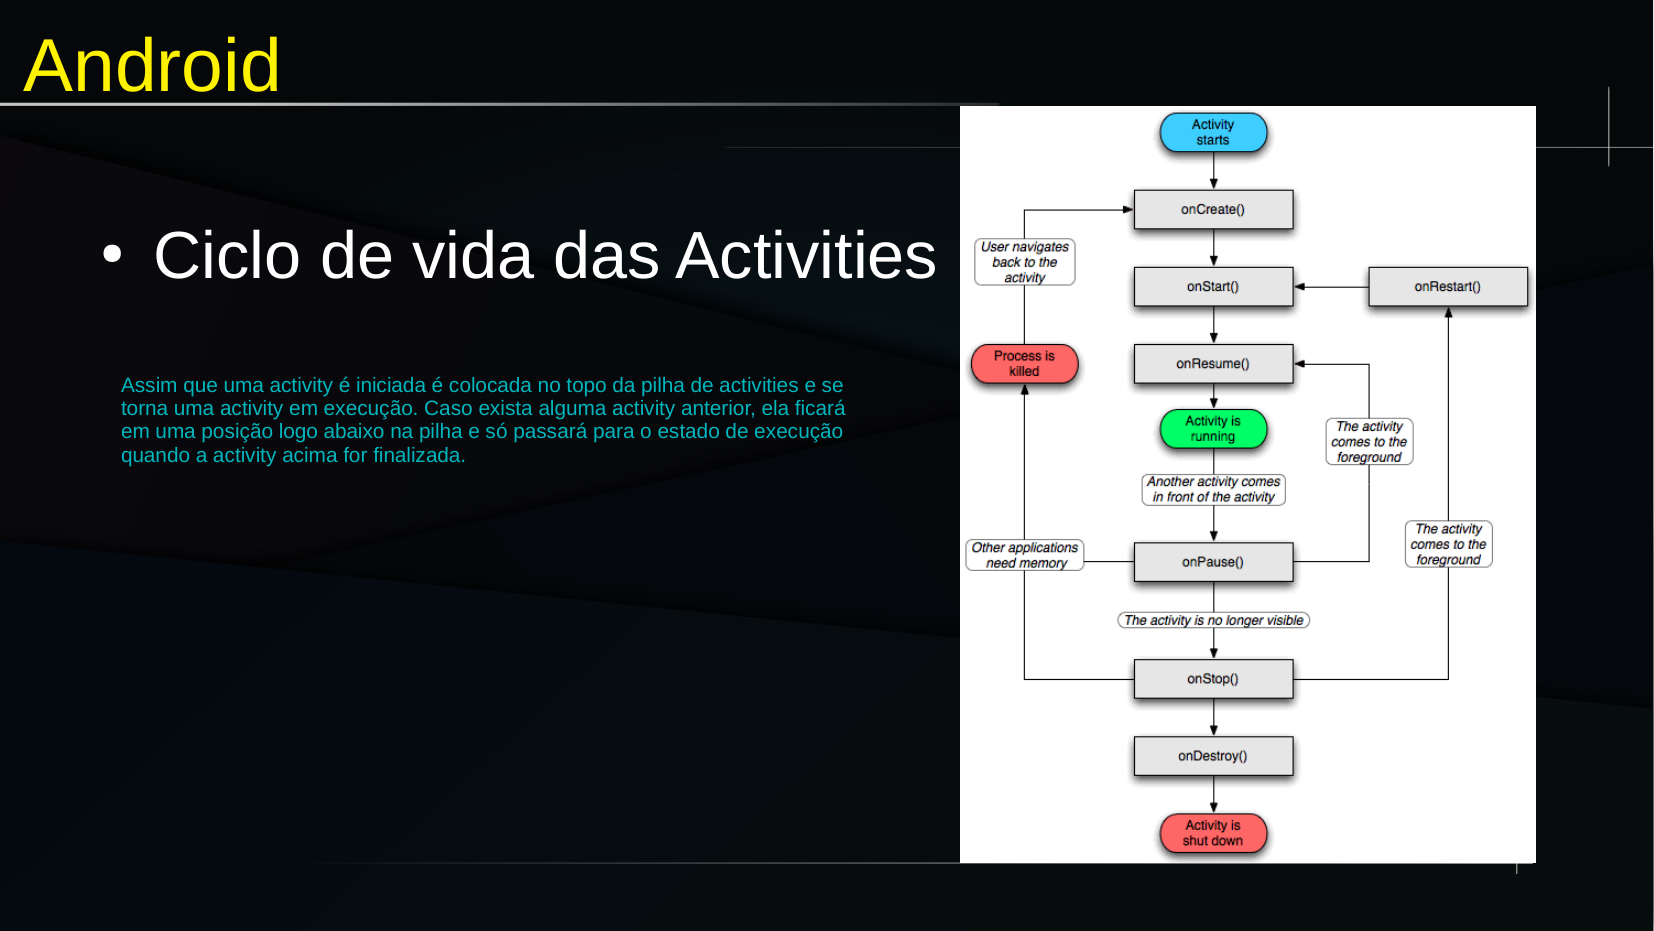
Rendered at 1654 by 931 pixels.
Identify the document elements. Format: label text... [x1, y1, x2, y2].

text_box Assim que uma activity é iniciada é colocada no topo da pilha de activities e se torna uma activity em execução. Caso exista alguma activity anterior, ela ficará em uma posição logo abaixo na pilha e só passará para o estado de execução quando a activity acima for finalizada. [106, 366, 875, 498]
list Ciclo de vida das Activities [82, 217, 960, 758]
picture [0, 0, 1654, 931]
title Android [23, 11, 1589, 119]
